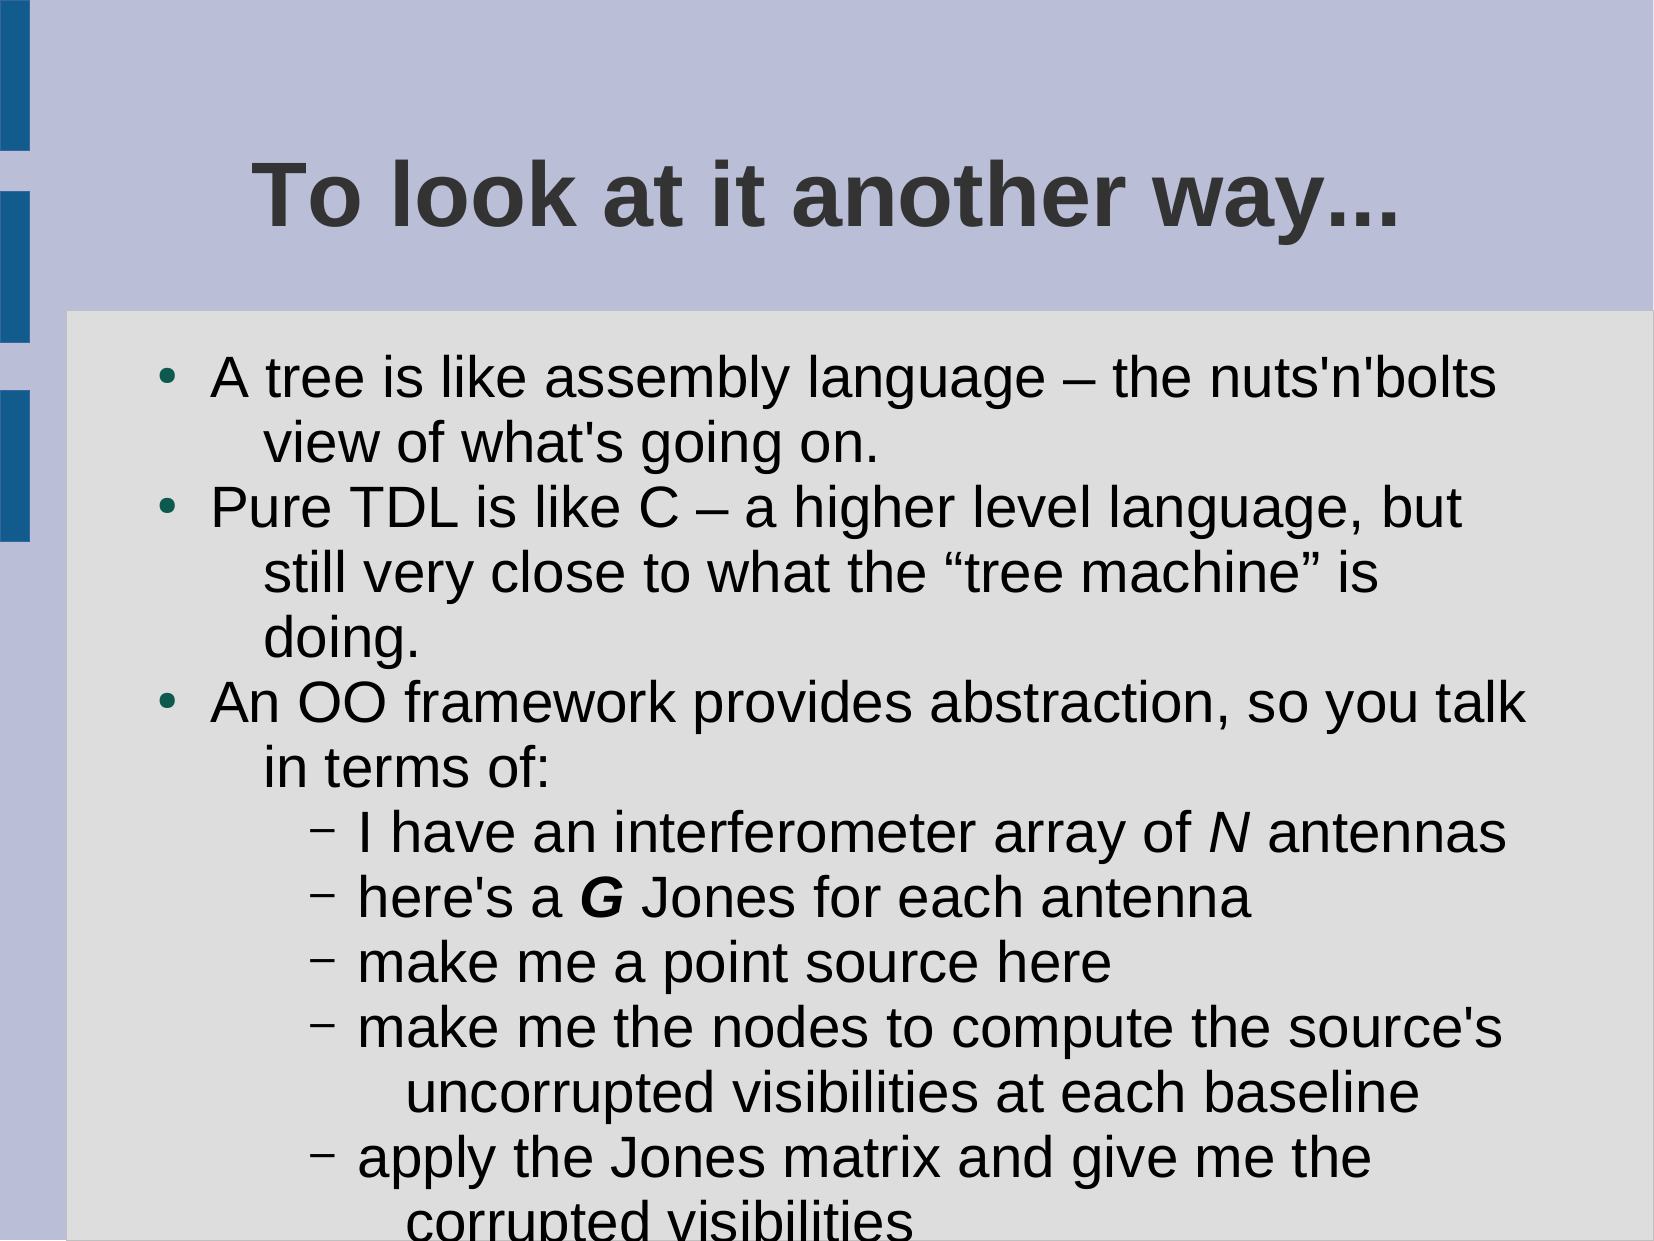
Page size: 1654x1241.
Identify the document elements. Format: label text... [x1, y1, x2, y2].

list A tree is like assembly language – the nuts'n'bolts view of what's going on. Pure TDL is like C – a higher level language, but still very close to what the “tree machine” is doing. An OO framework provides abstraction, so you talk in terms of: I have an interferometer array of N antennas here's a G Jones for each antenna make me a point source here make me the nodes to compute the source's uncorrupted visibilities at each baseline apply the Jones matrix and give me the corrupted visibilities [121, 344, 1534, 1191]
title To look at it another way... [121, 91, 1534, 299]
